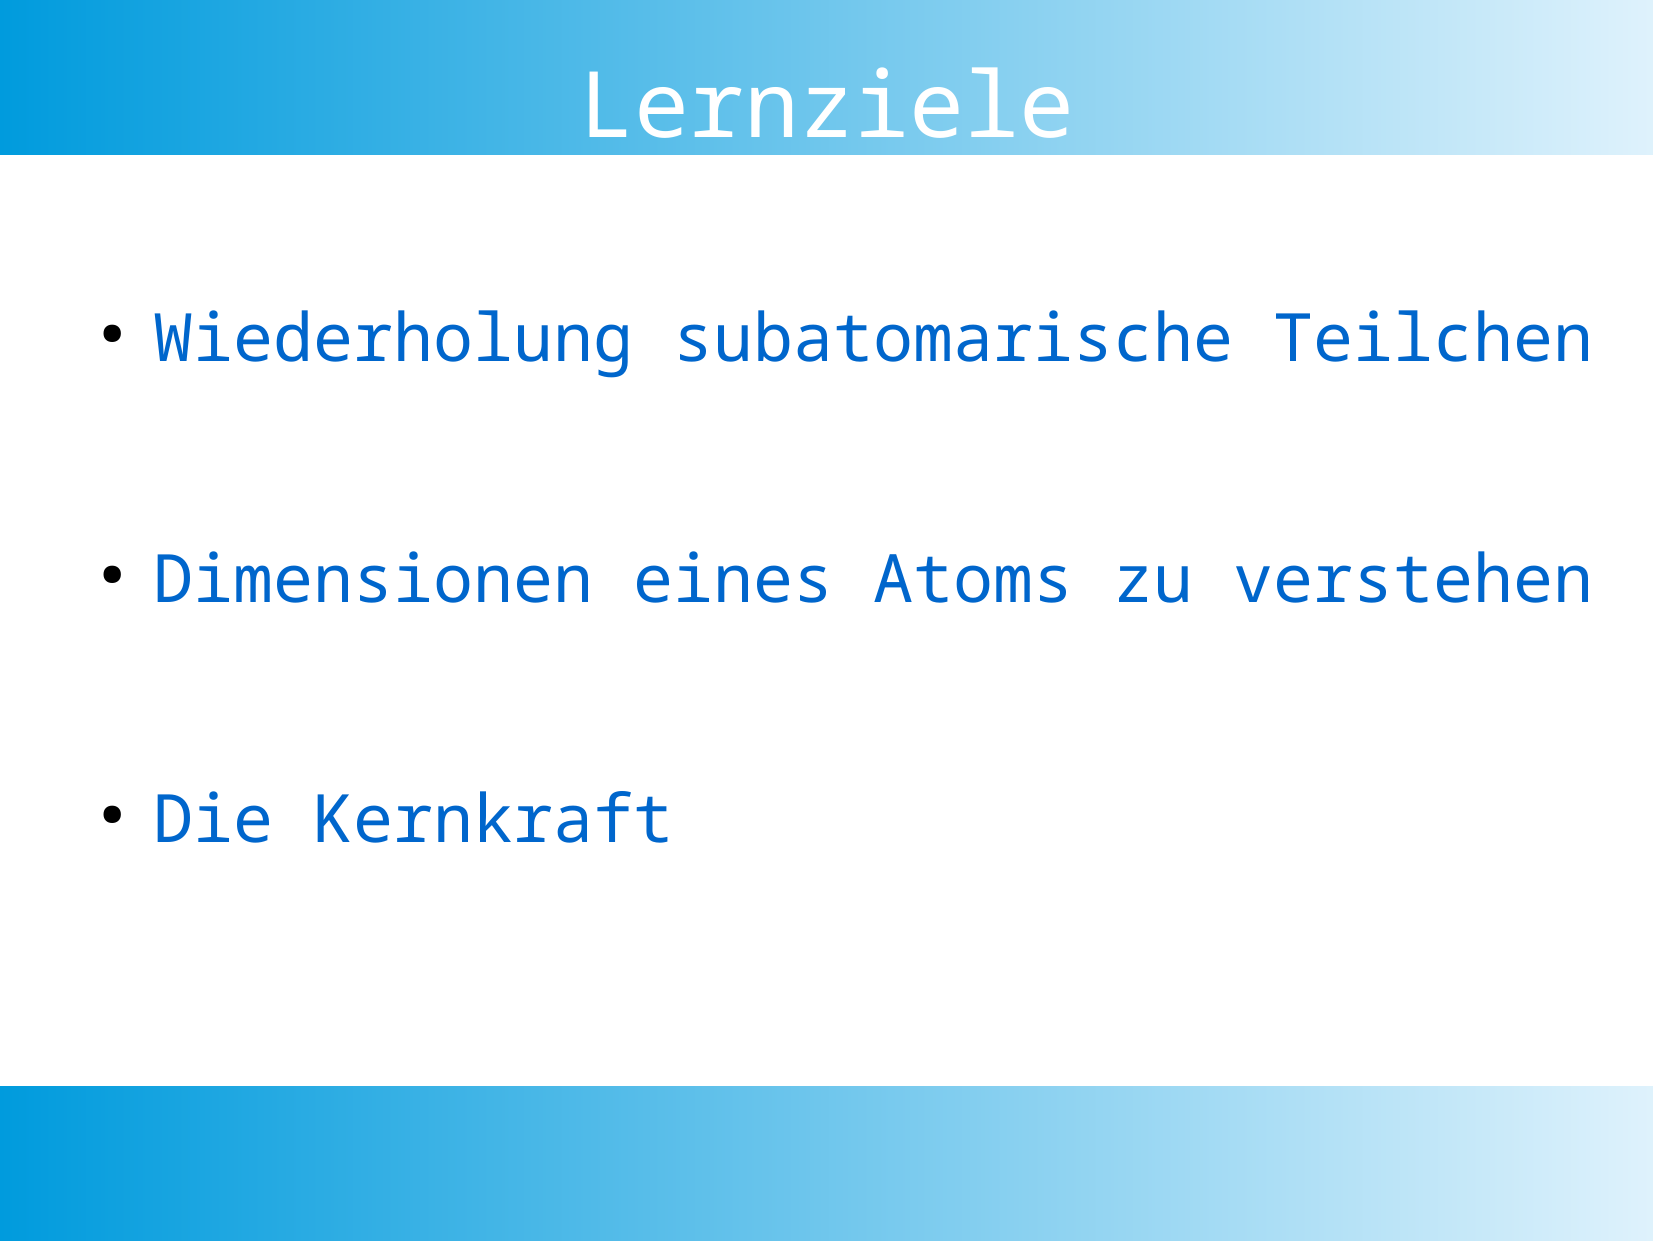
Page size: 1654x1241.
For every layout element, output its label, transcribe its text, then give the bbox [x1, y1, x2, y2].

list Wiederholung subatomarische Teilchen Dimensionen eines Atoms zu verstehen Die Kernkraft [82, 290, 1642, 1010]
title Lernziele [82, 40, 1571, 163]
